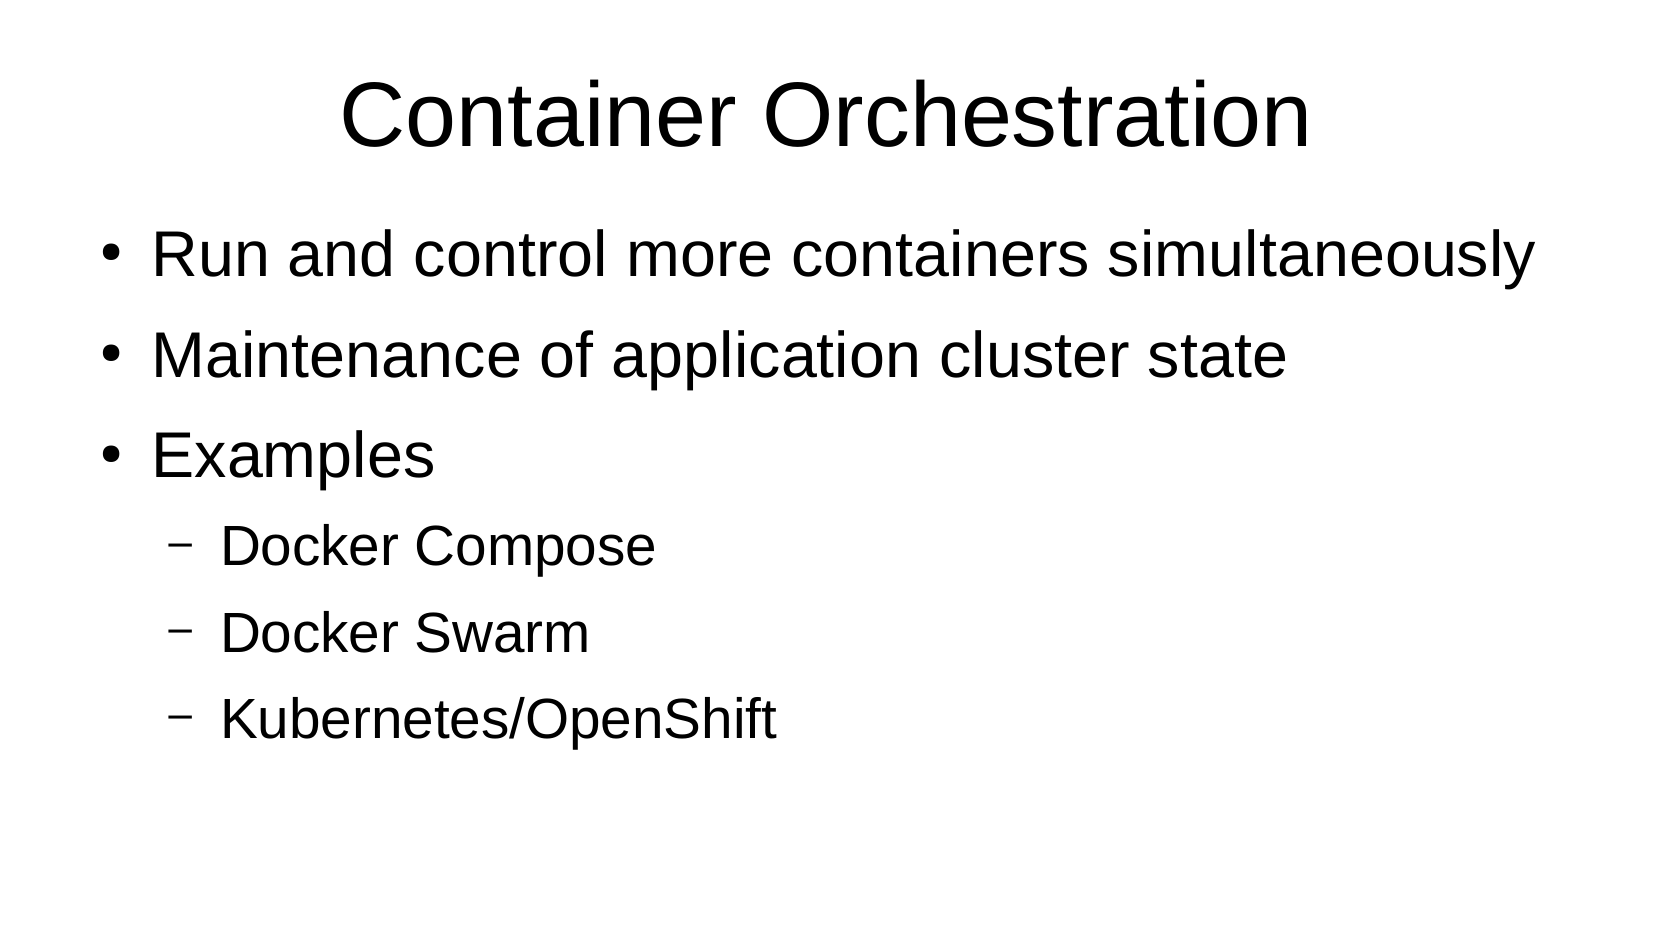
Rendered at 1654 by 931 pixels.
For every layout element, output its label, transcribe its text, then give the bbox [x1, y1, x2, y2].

title Container Orchestration [82, 37, 1571, 193]
list Run and control more containers simultaneously Maintenance of application cluster state Examples Docker Compose Docker Swarm Kubernetes/OpenShift [82, 217, 1571, 758]
